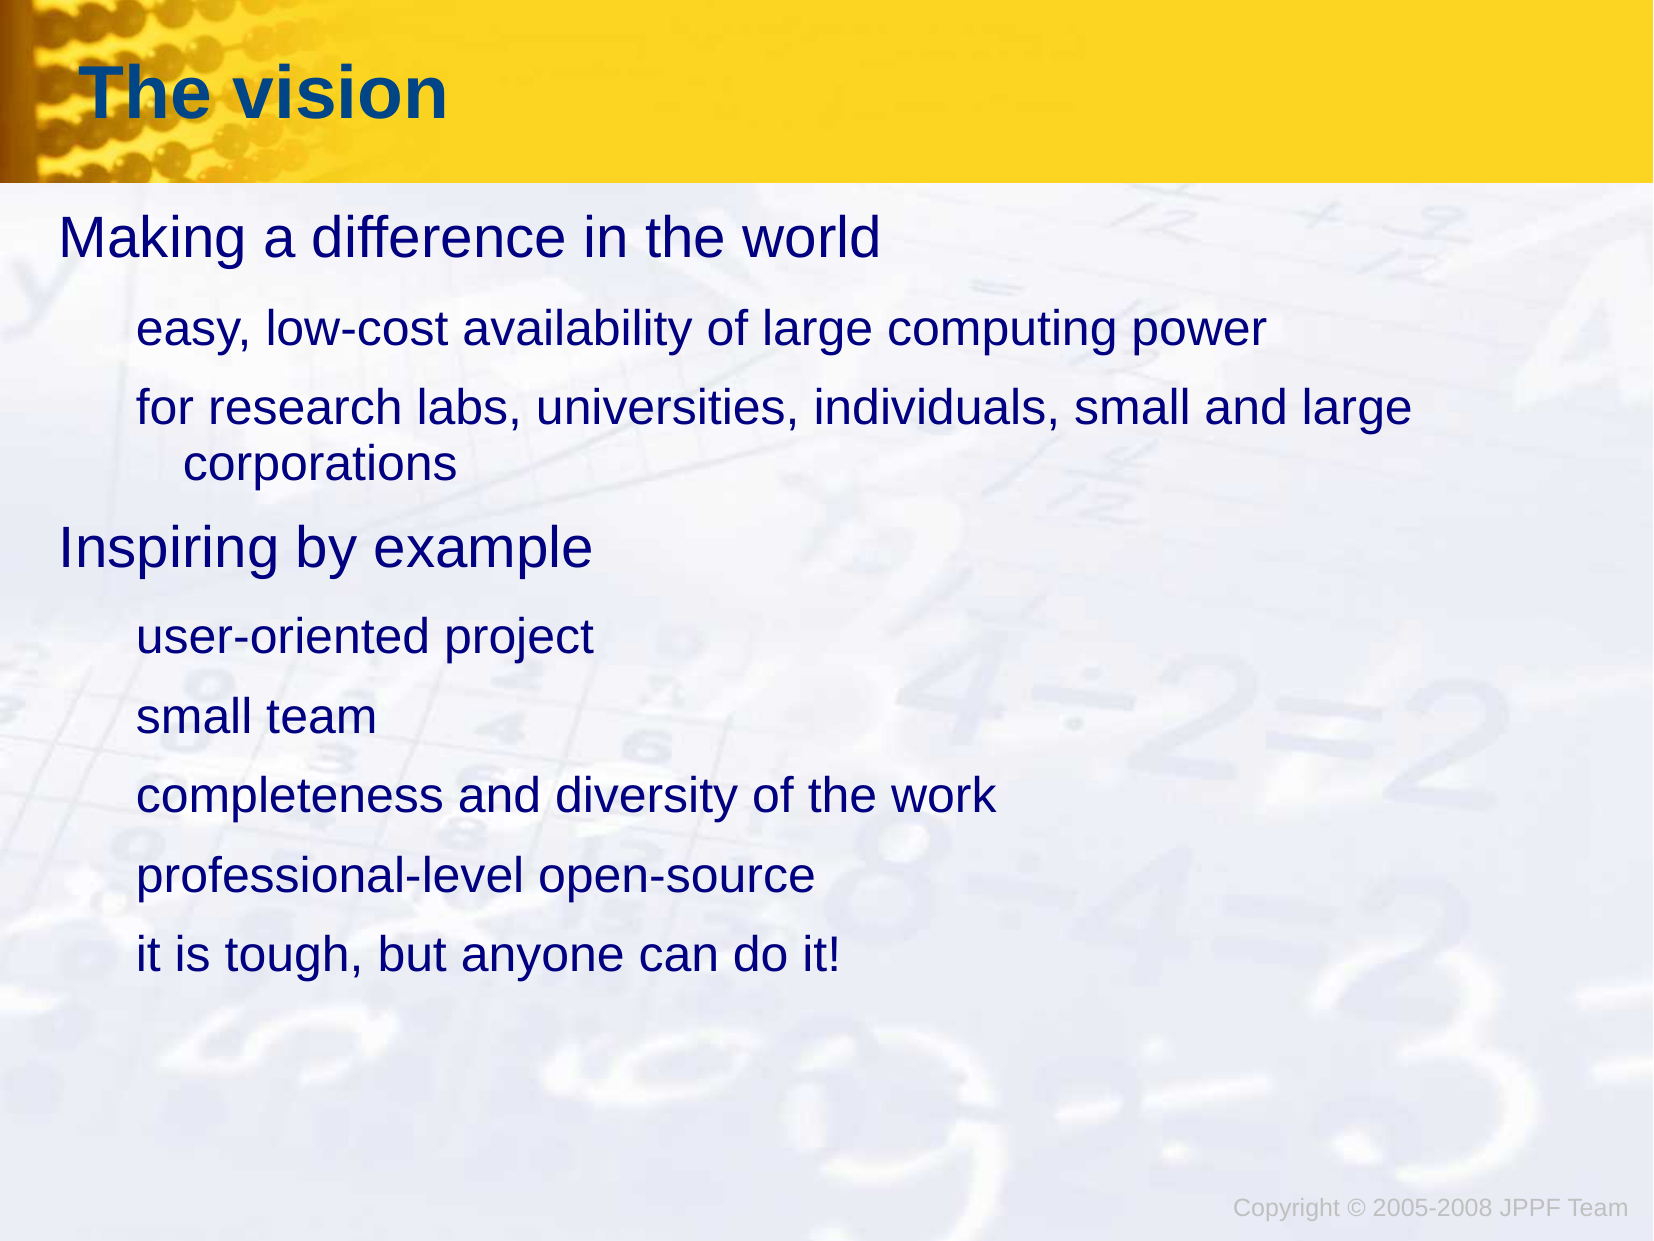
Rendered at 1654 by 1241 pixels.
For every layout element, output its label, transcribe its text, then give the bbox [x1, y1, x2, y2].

title The vision [78, 25, 1567, 161]
picture [0, 0, 1654, 1241]
list Making a difference in the world easy, low-cost availability of large computing power for research labs, universities, individuals, small and large corporations Inspiring by example user-oriented project small team completeness and diversity of the work professional-level open-source it is tough, but anyone can do it! [41, 205, 1529, 1111]
